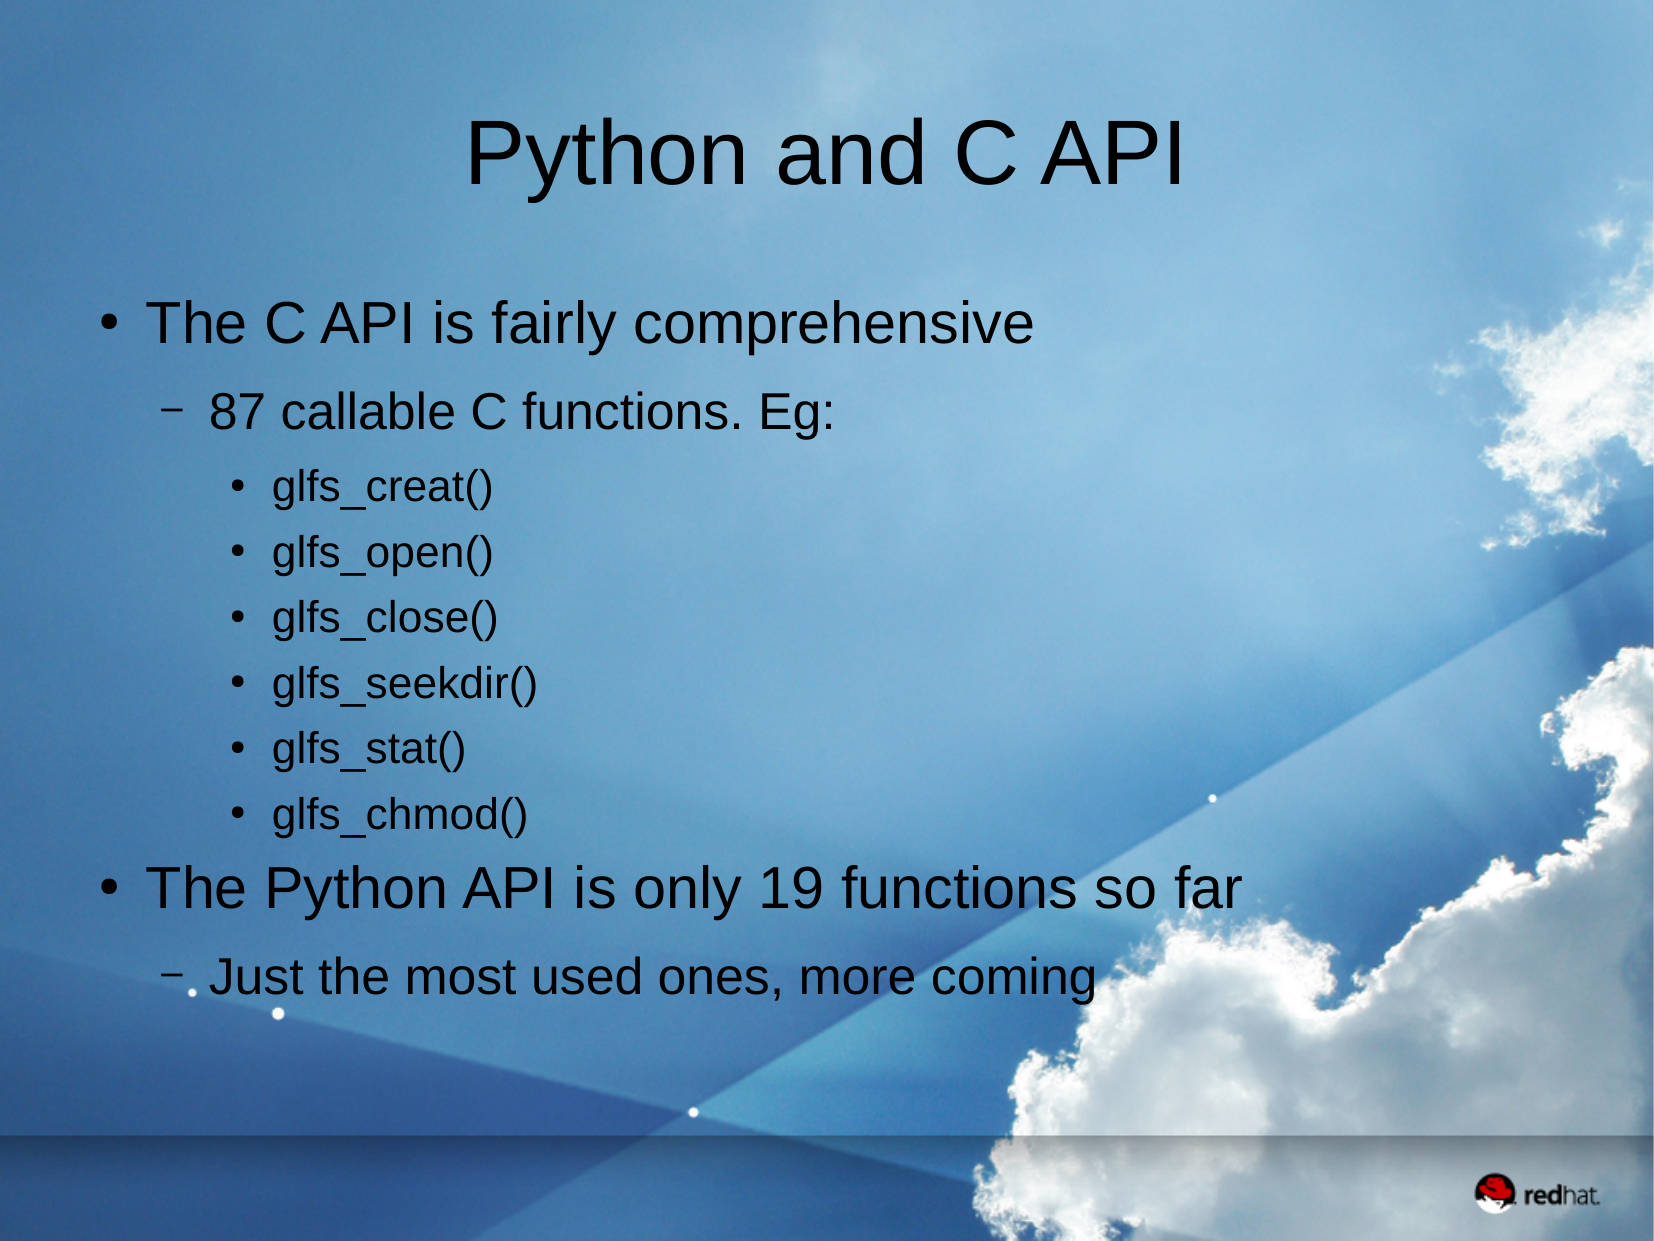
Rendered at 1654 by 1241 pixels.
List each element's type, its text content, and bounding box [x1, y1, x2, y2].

title Python and C API [82, 49, 1571, 257]
list The C API is fairly comprehensive 87 callable C functions. Eg: glfs_creat() glfs_open() glfs_close() glfs_seekdir() glfs_stat() glfs_chmod() The Python API is only 19 functions so far Just the most used ones, more coming [82, 290, 1571, 1010]
picture [0, 0, 1654, 1241]
